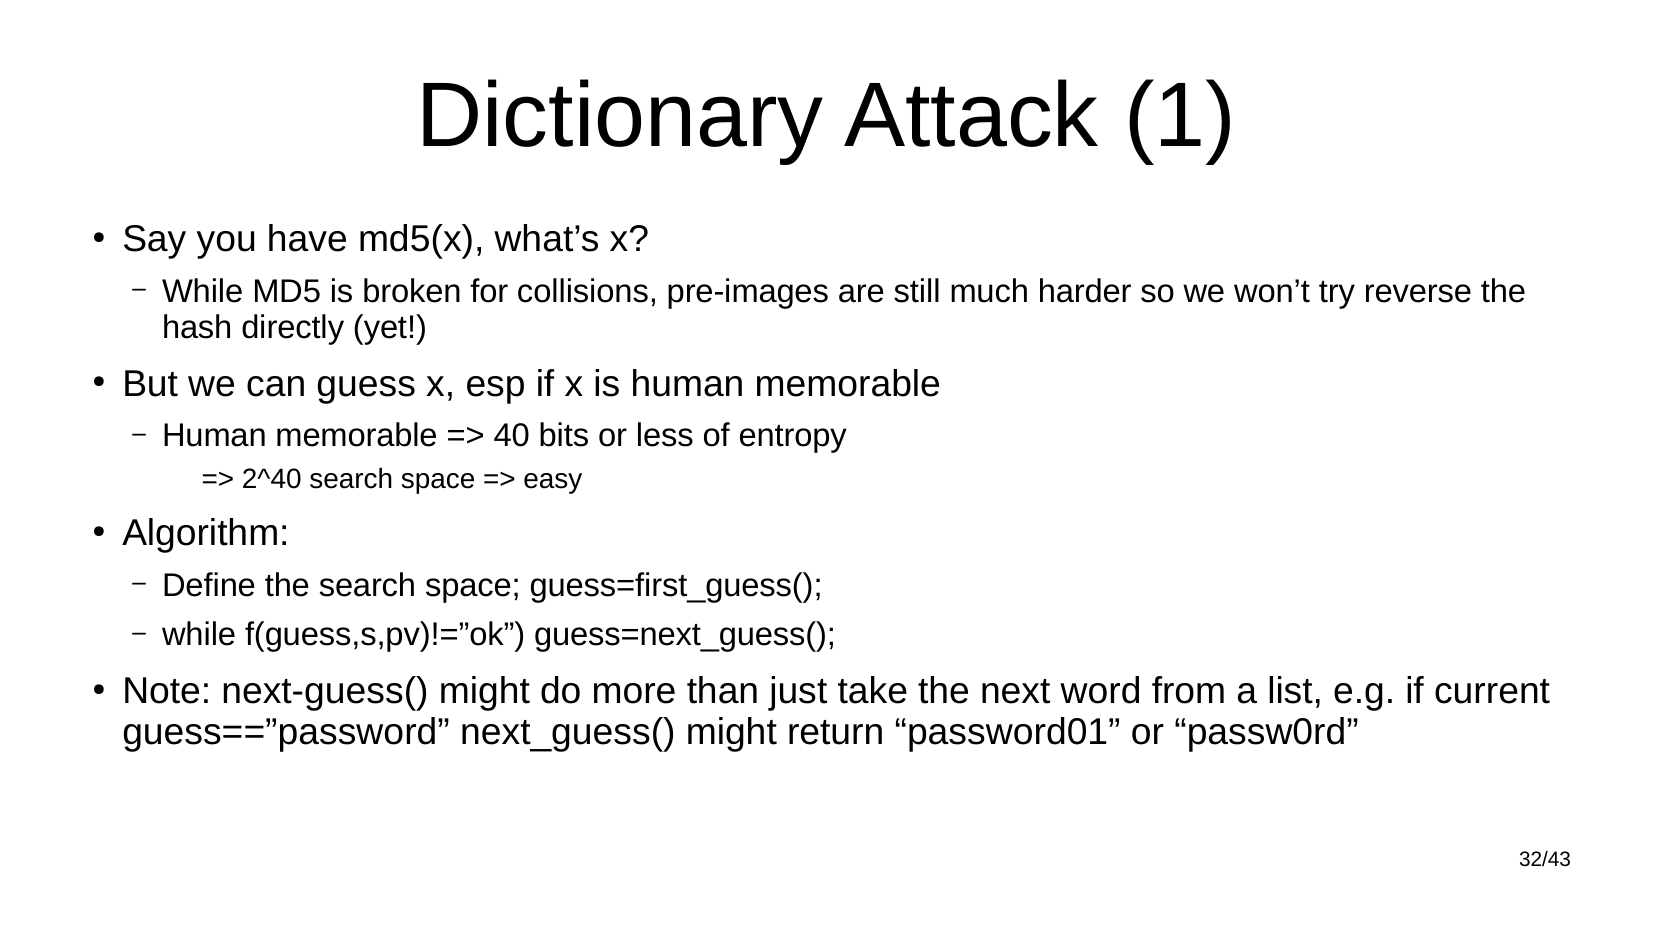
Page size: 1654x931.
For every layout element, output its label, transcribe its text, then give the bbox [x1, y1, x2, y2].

title Dictionary Attack (1) [82, 37, 1571, 193]
list Say you have md5(x), what’s x? While MD5 is broken for collisions, pre-images are still much harder so we won’t try reverse the hash directly (yet!) But we can guess x, esp if x is human memorable Human memorable => 40 bits or less of entropy => 2^40 search space => easy Algorithm: Define the search space; guess=first_guess(); while f(guess,s,pv)!=”ok”) guess=next_guess(); Note: next-guess() might do more than just take the next word from a list, e.g. if current guess==”password” next_guess() might return “password01” or “passw0rd” [82, 217, 1571, 758]
